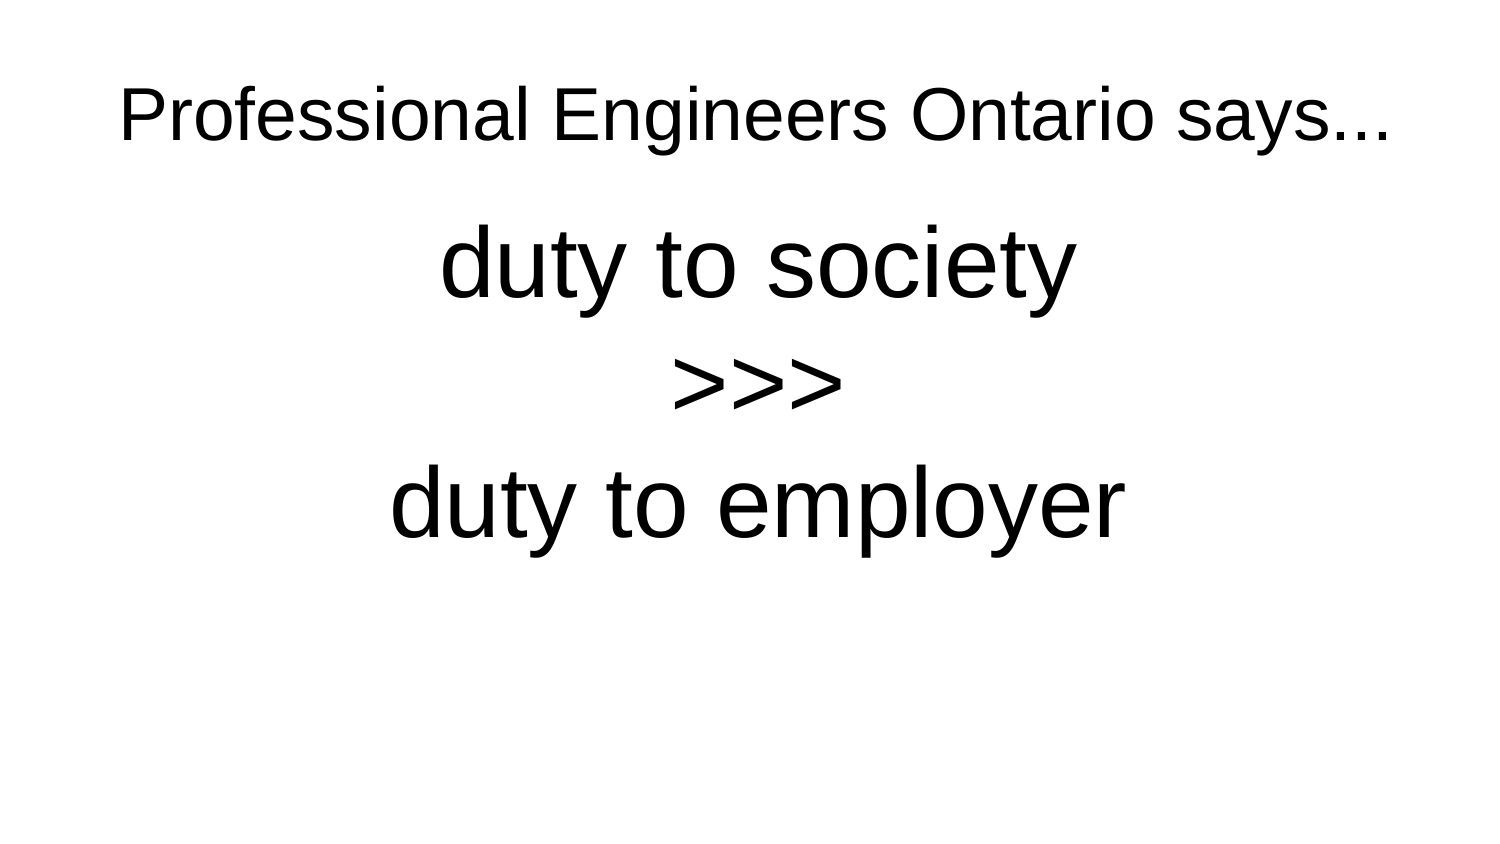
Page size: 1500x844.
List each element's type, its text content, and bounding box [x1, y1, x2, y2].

text_box Professional Engineers Ontario says... [103, 49, 1469, 201]
text_box duty to society >>> duty to employer [242, 201, 1274, 672]
